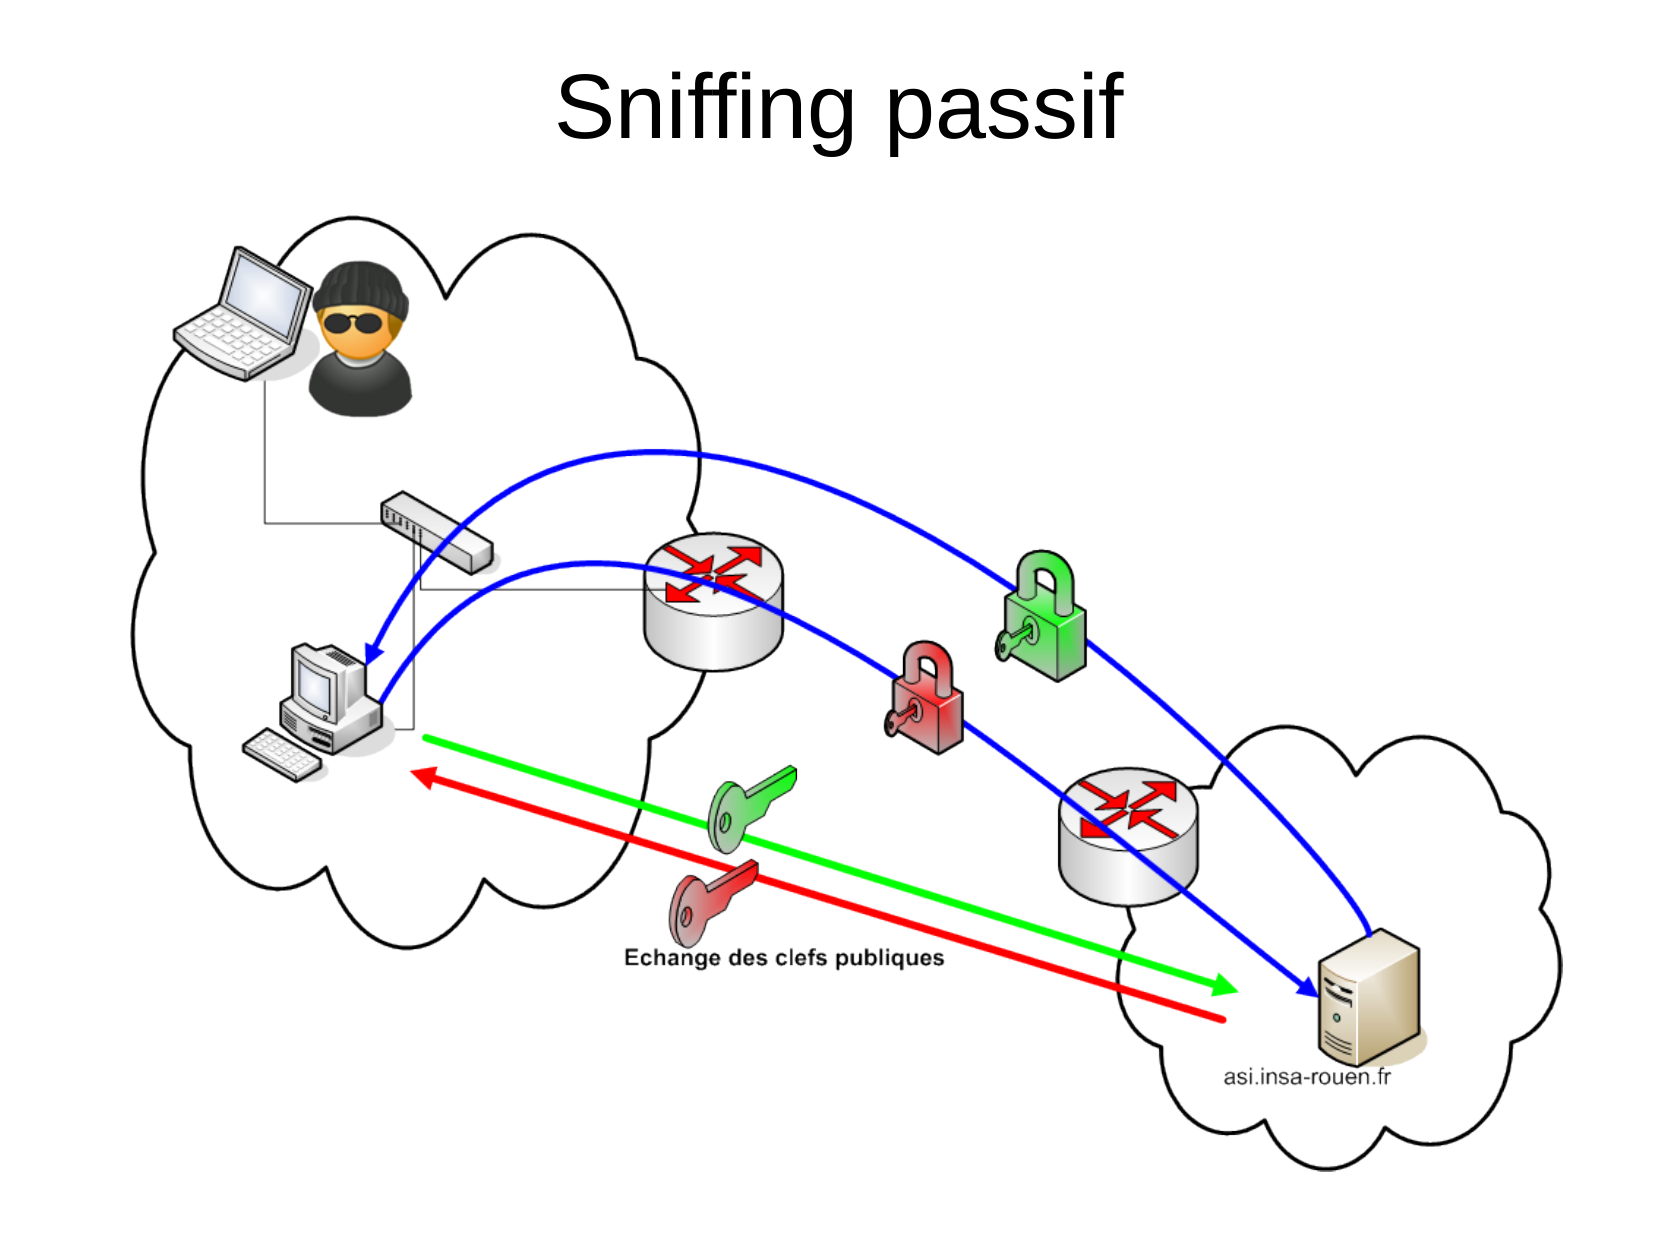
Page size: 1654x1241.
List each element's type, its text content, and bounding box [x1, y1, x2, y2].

title Sniffing passif [247, 32, 1433, 181]
picture [130, 215, 1563, 1172]
